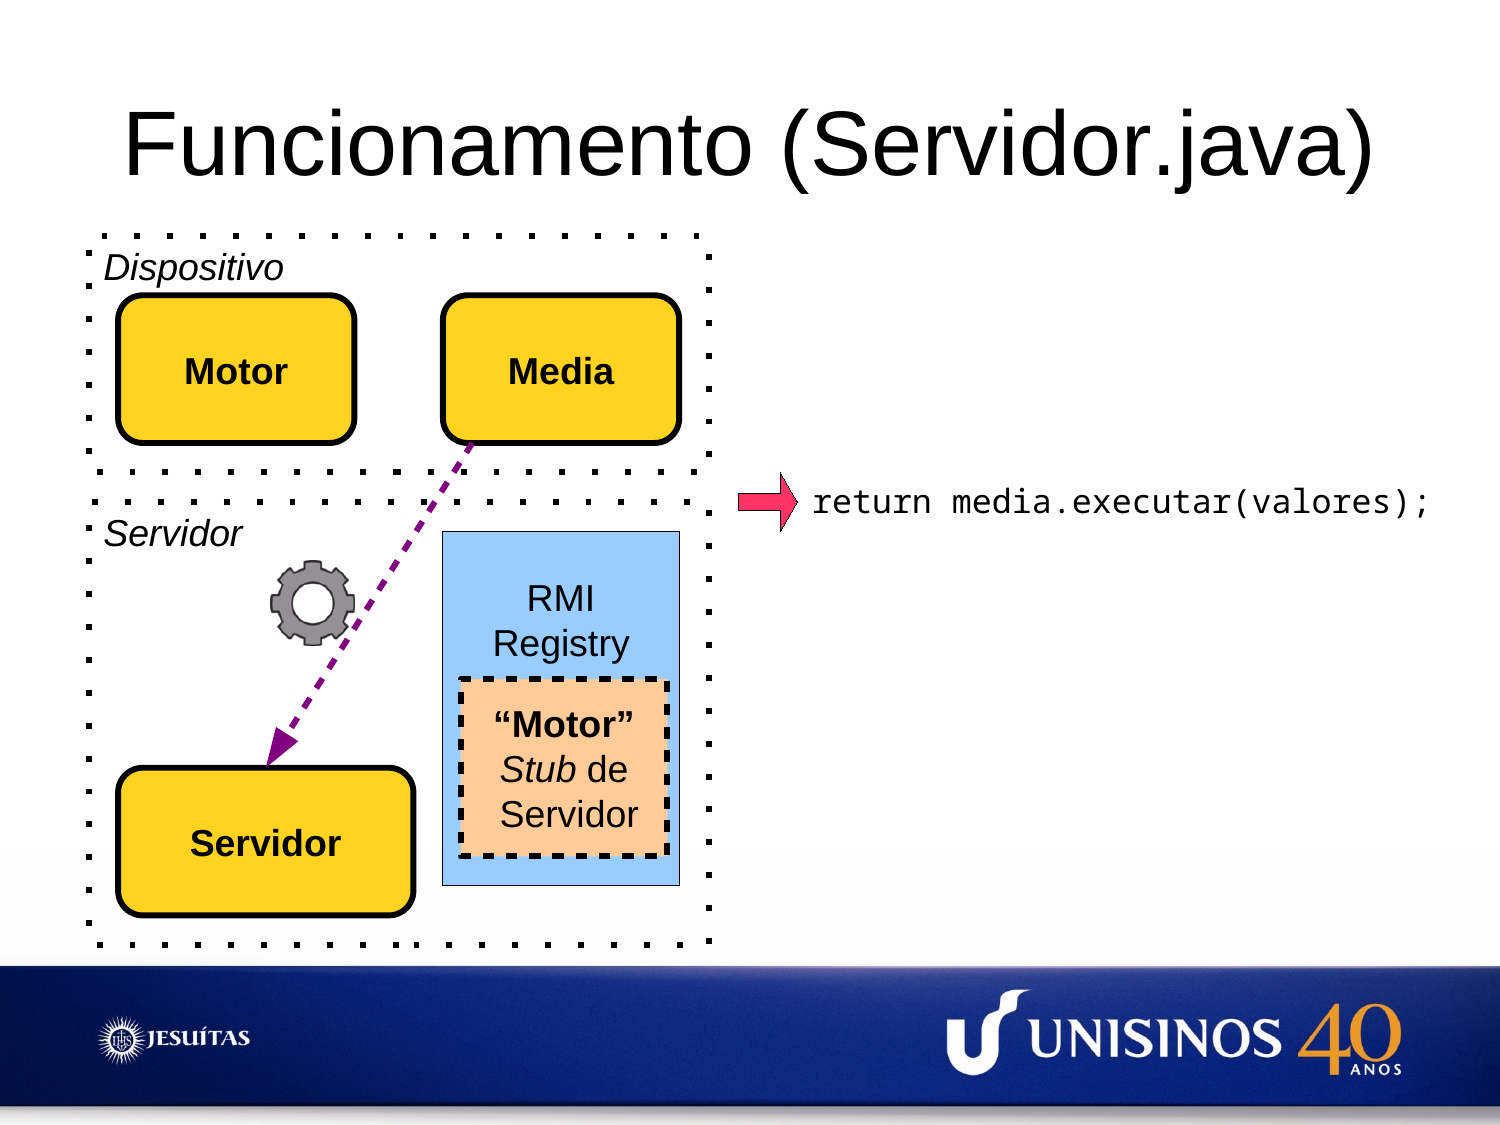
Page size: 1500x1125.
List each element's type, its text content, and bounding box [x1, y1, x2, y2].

text_box [738, 472, 798, 532]
text_box Servidor [88, 501, 258, 591]
text_box “Motor” Stub de Servidor [460, 679, 668, 857]
text_box Motor [118, 295, 355, 443]
text_box RMI Registry [442, 531, 680, 886]
picture [270, 560, 355, 646]
text_box Dispositivo [88, 235, 299, 296]
text_box Media [442, 295, 680, 443]
title Funcionamento (Servidor.java) [75, 45, 1426, 233]
text_box Servidor [118, 767, 414, 916]
picture [0, 848, 1500, 1125]
text_box return media.executar(valores); [797, 472, 1500, 533]
